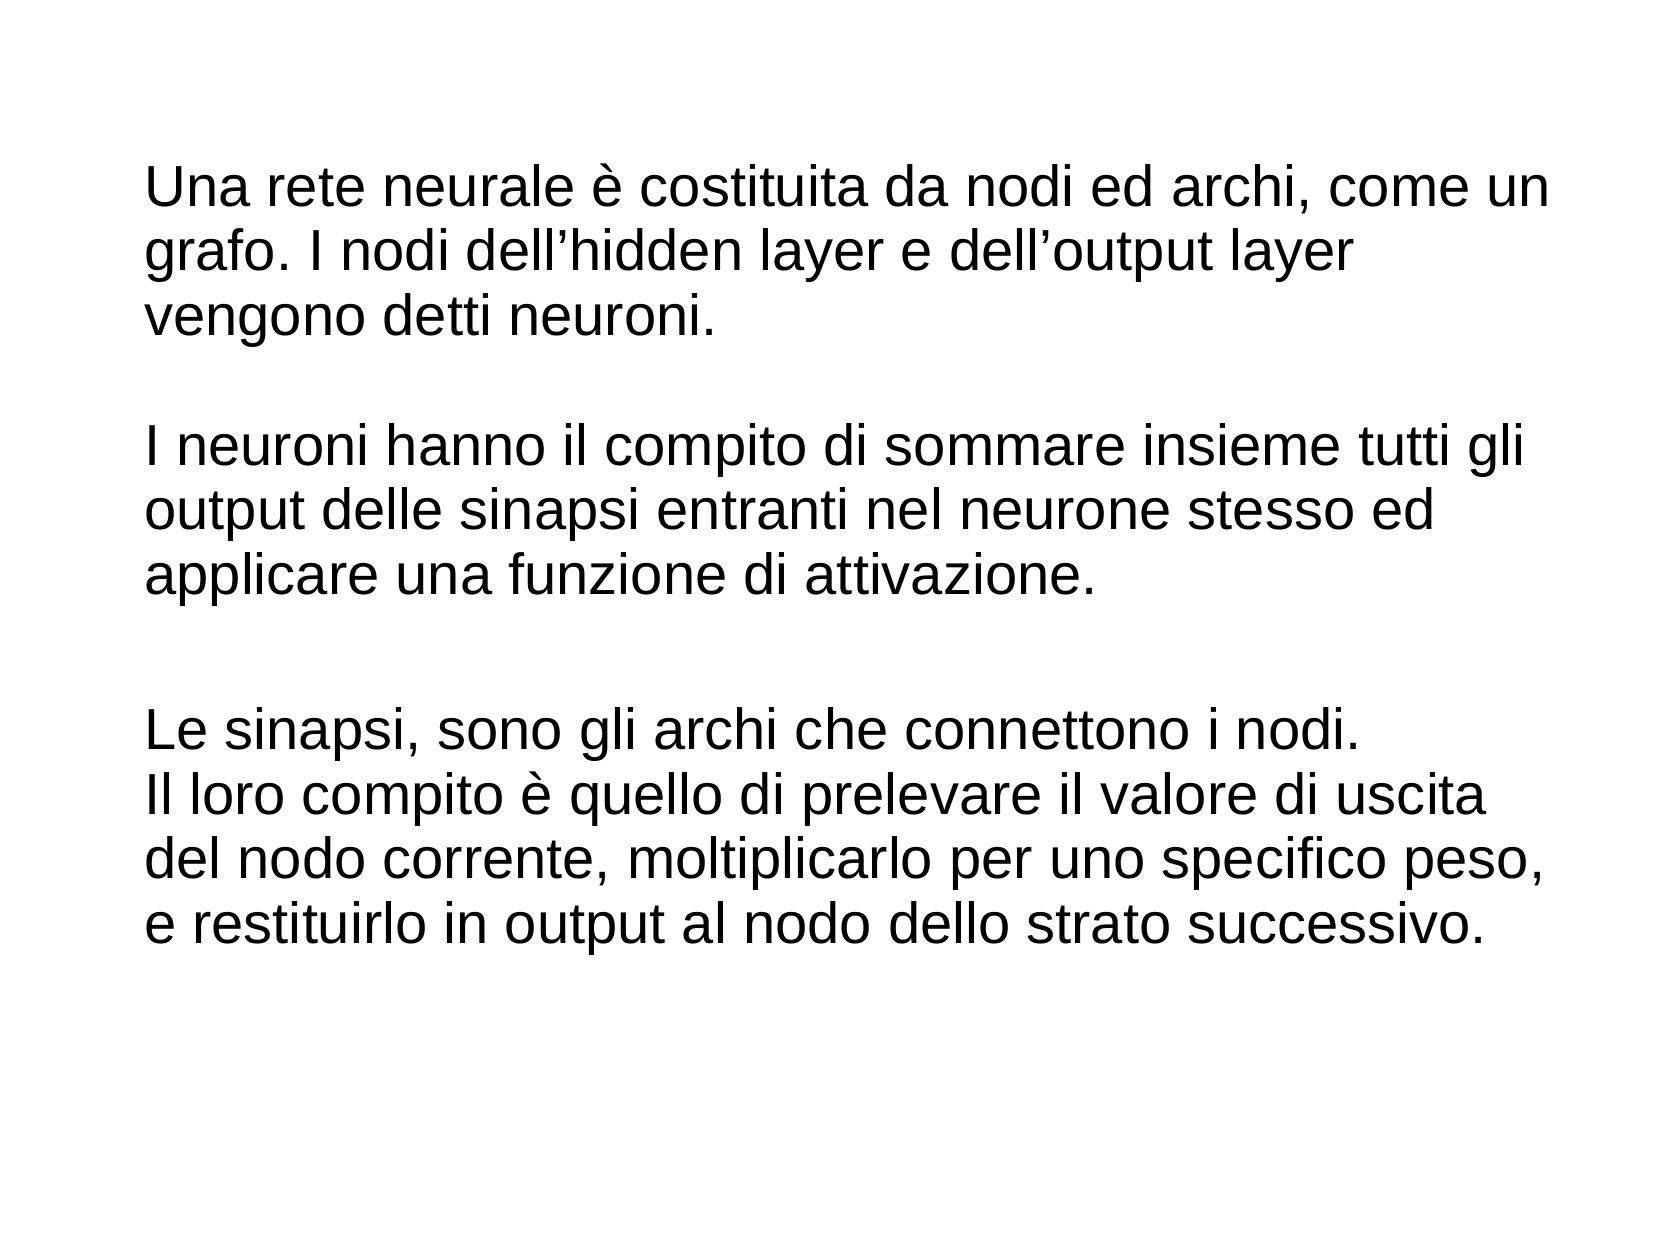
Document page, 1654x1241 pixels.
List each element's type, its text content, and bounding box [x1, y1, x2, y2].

list Una rete neurale è costituita da nodi ed archi, come un grafo. I nodi dell’hidden layer e dell’output layer vengono detti neuroni. I neuroni hanno il compito di sommare insieme tutti gli output delle sinapsi entranti nel neurone stesso ed applicare una funzione di attivazione. Le sinapsi, sono gli archi che connettono i nodi. Il loro compito è quello di prelevare il valore di uscita del nodo corrente, moltiplicarlo per uno specifico peso, e restituirlo in output al nodo dello strato successivo. [82, 153, 1571, 1010]
